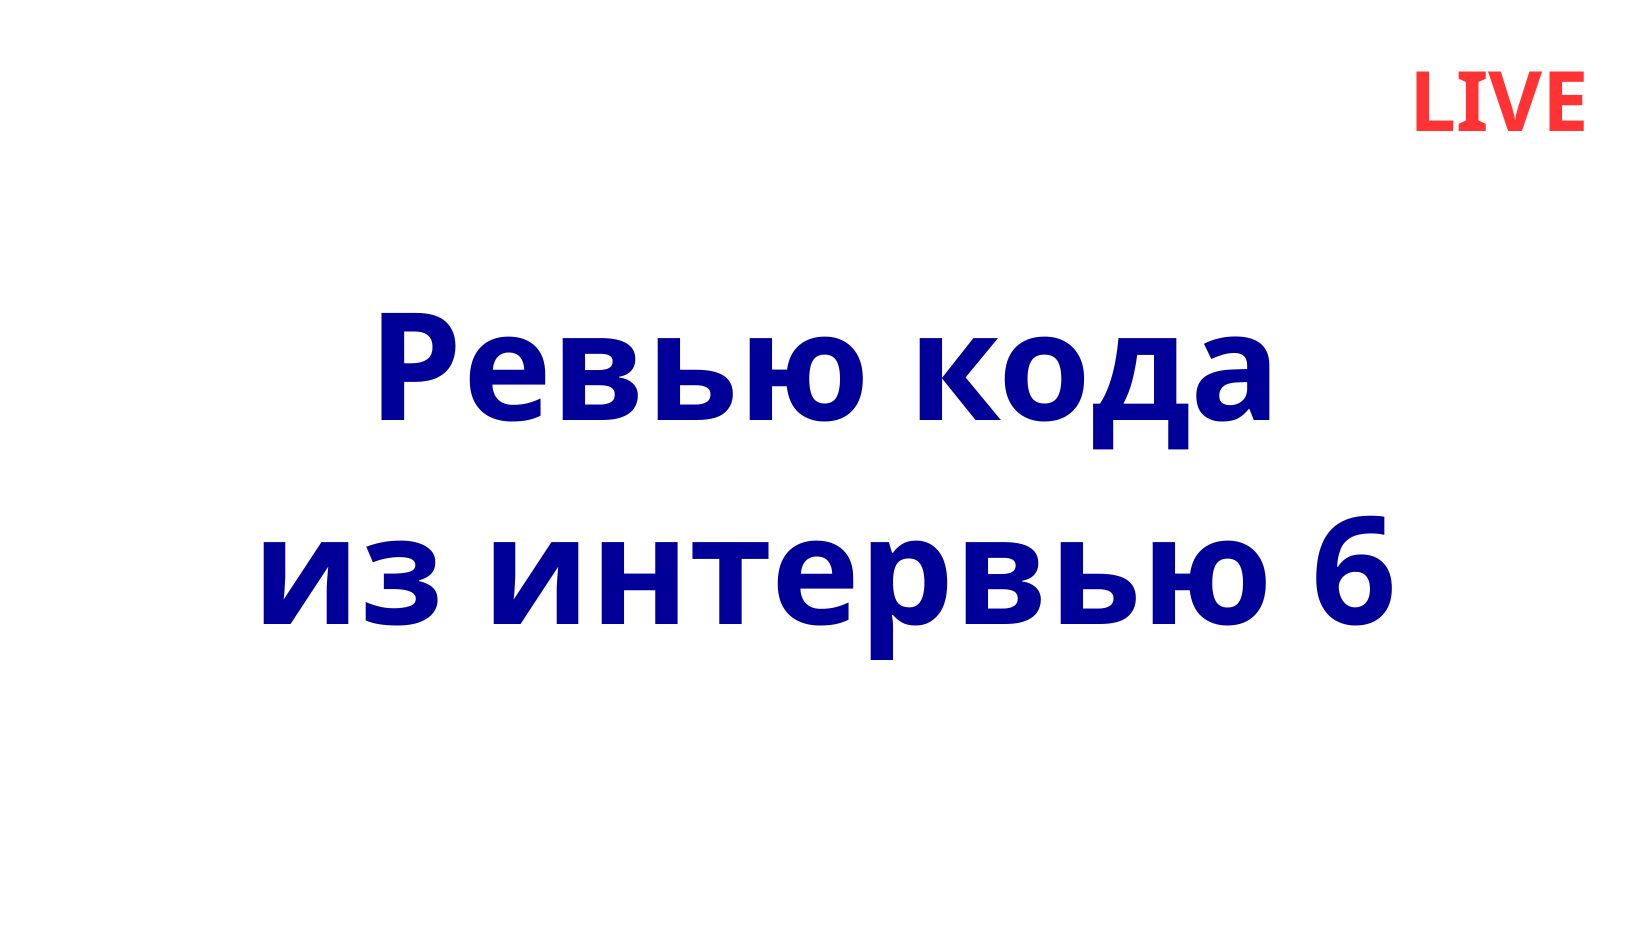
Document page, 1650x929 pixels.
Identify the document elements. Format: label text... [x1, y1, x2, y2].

text_box LIVE [1394, 34, 1621, 151]
subtitle Ревью кода из интервью 6 [0, 0, 1650, 929]
